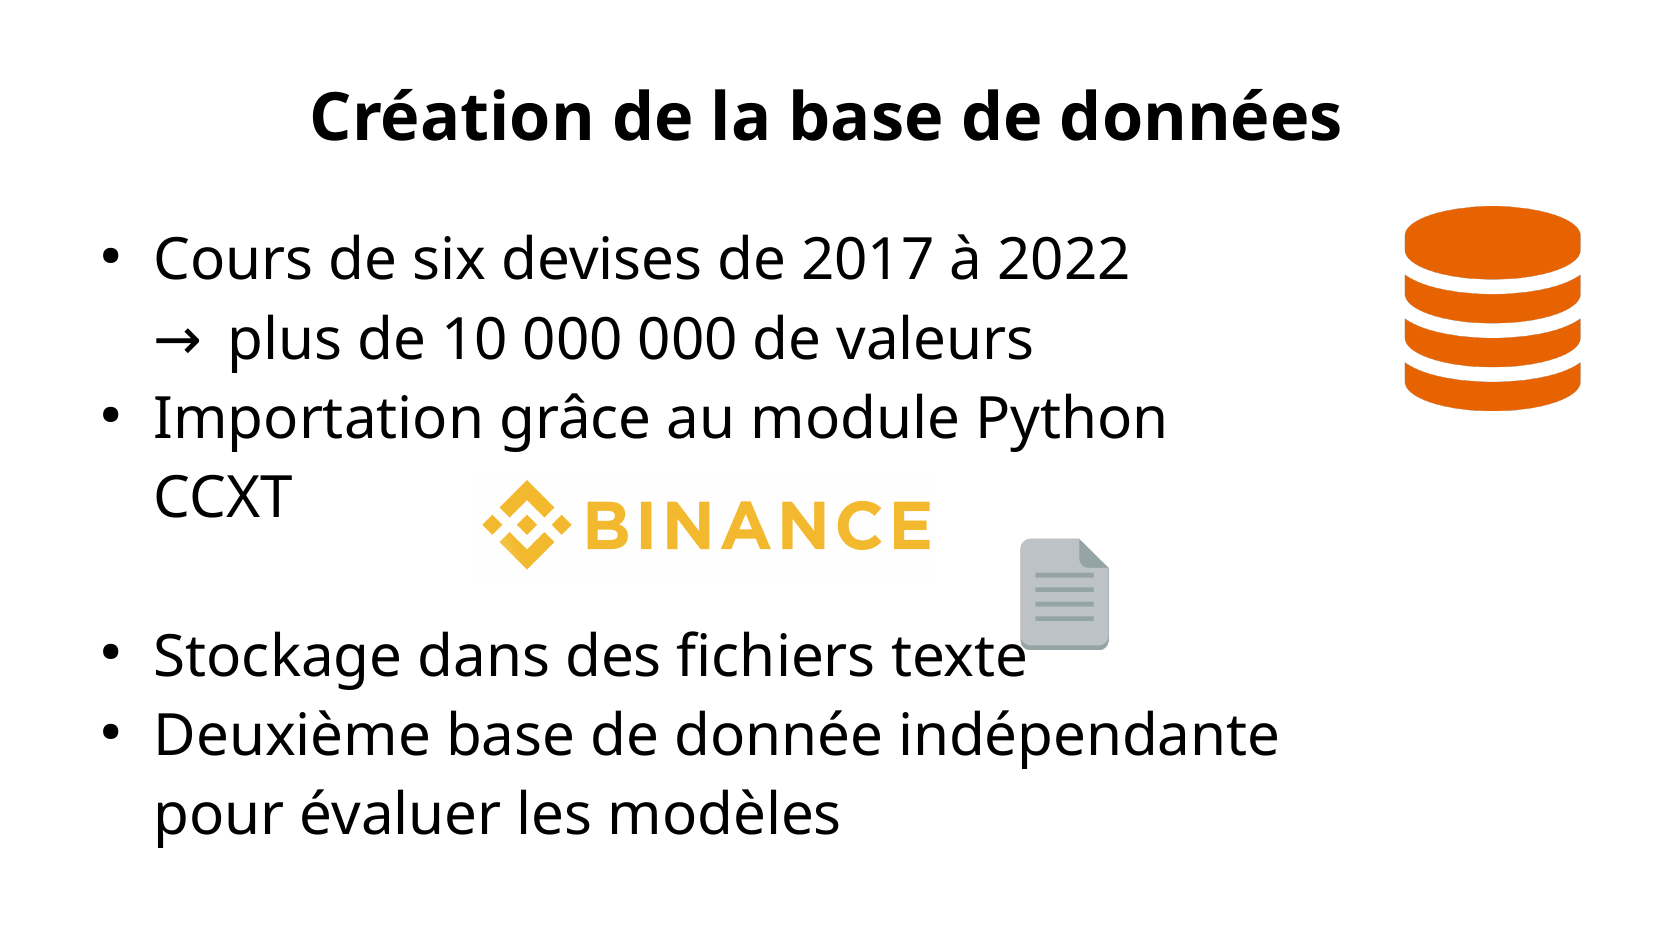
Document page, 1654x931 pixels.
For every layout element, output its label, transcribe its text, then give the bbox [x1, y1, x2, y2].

list Cours de six devises de 2017 à 2022 → plus de 10 000 000 de valeurs Importation grâce au module Python CCXT Stockage dans des fichiers texte Deuxième base de donnée indépendante pour évaluer les modèles [82, 217, 1300, 886]
picture [1006, 534, 1123, 650]
title Création de la base de données [82, 37, 1571, 193]
picture [472, 472, 937, 579]
picture [1390, 206, 1595, 411]
